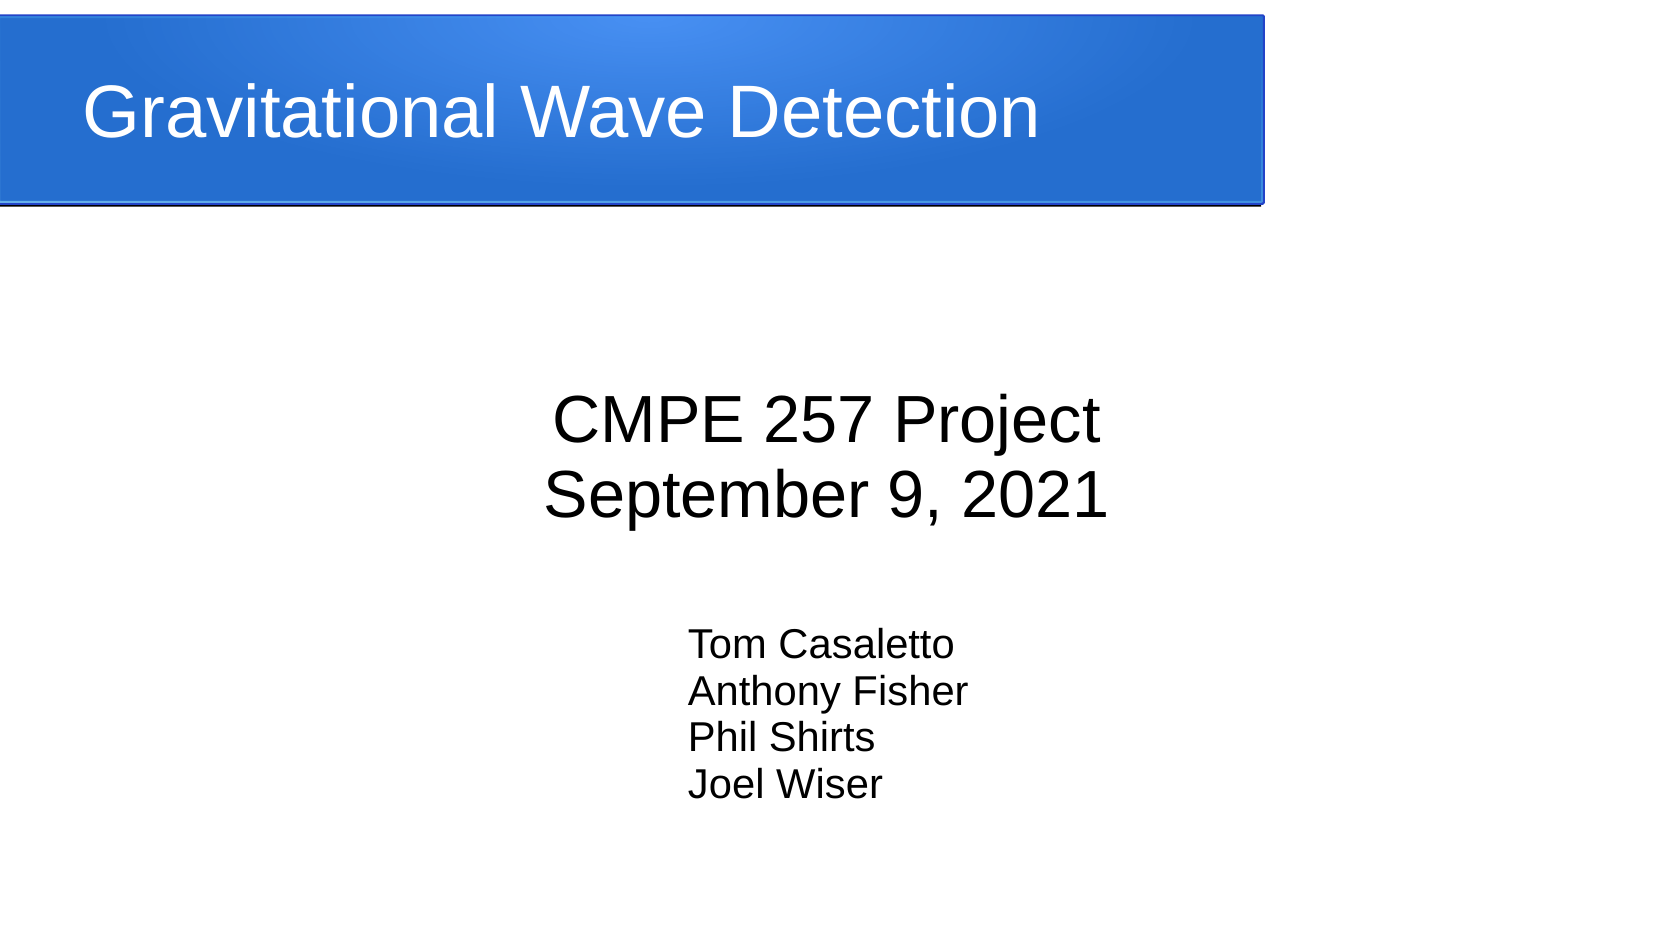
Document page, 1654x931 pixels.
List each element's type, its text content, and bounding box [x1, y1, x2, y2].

subtitle CMPE 257 Project September 9, 2021 [82, 224, 1571, 764]
title Gravitational Wave Detection [82, 35, 1235, 189]
text_box Tom Casaletto Anthony Fisher Phil Shirts Joel Wiser [673, 613, 984, 815]
